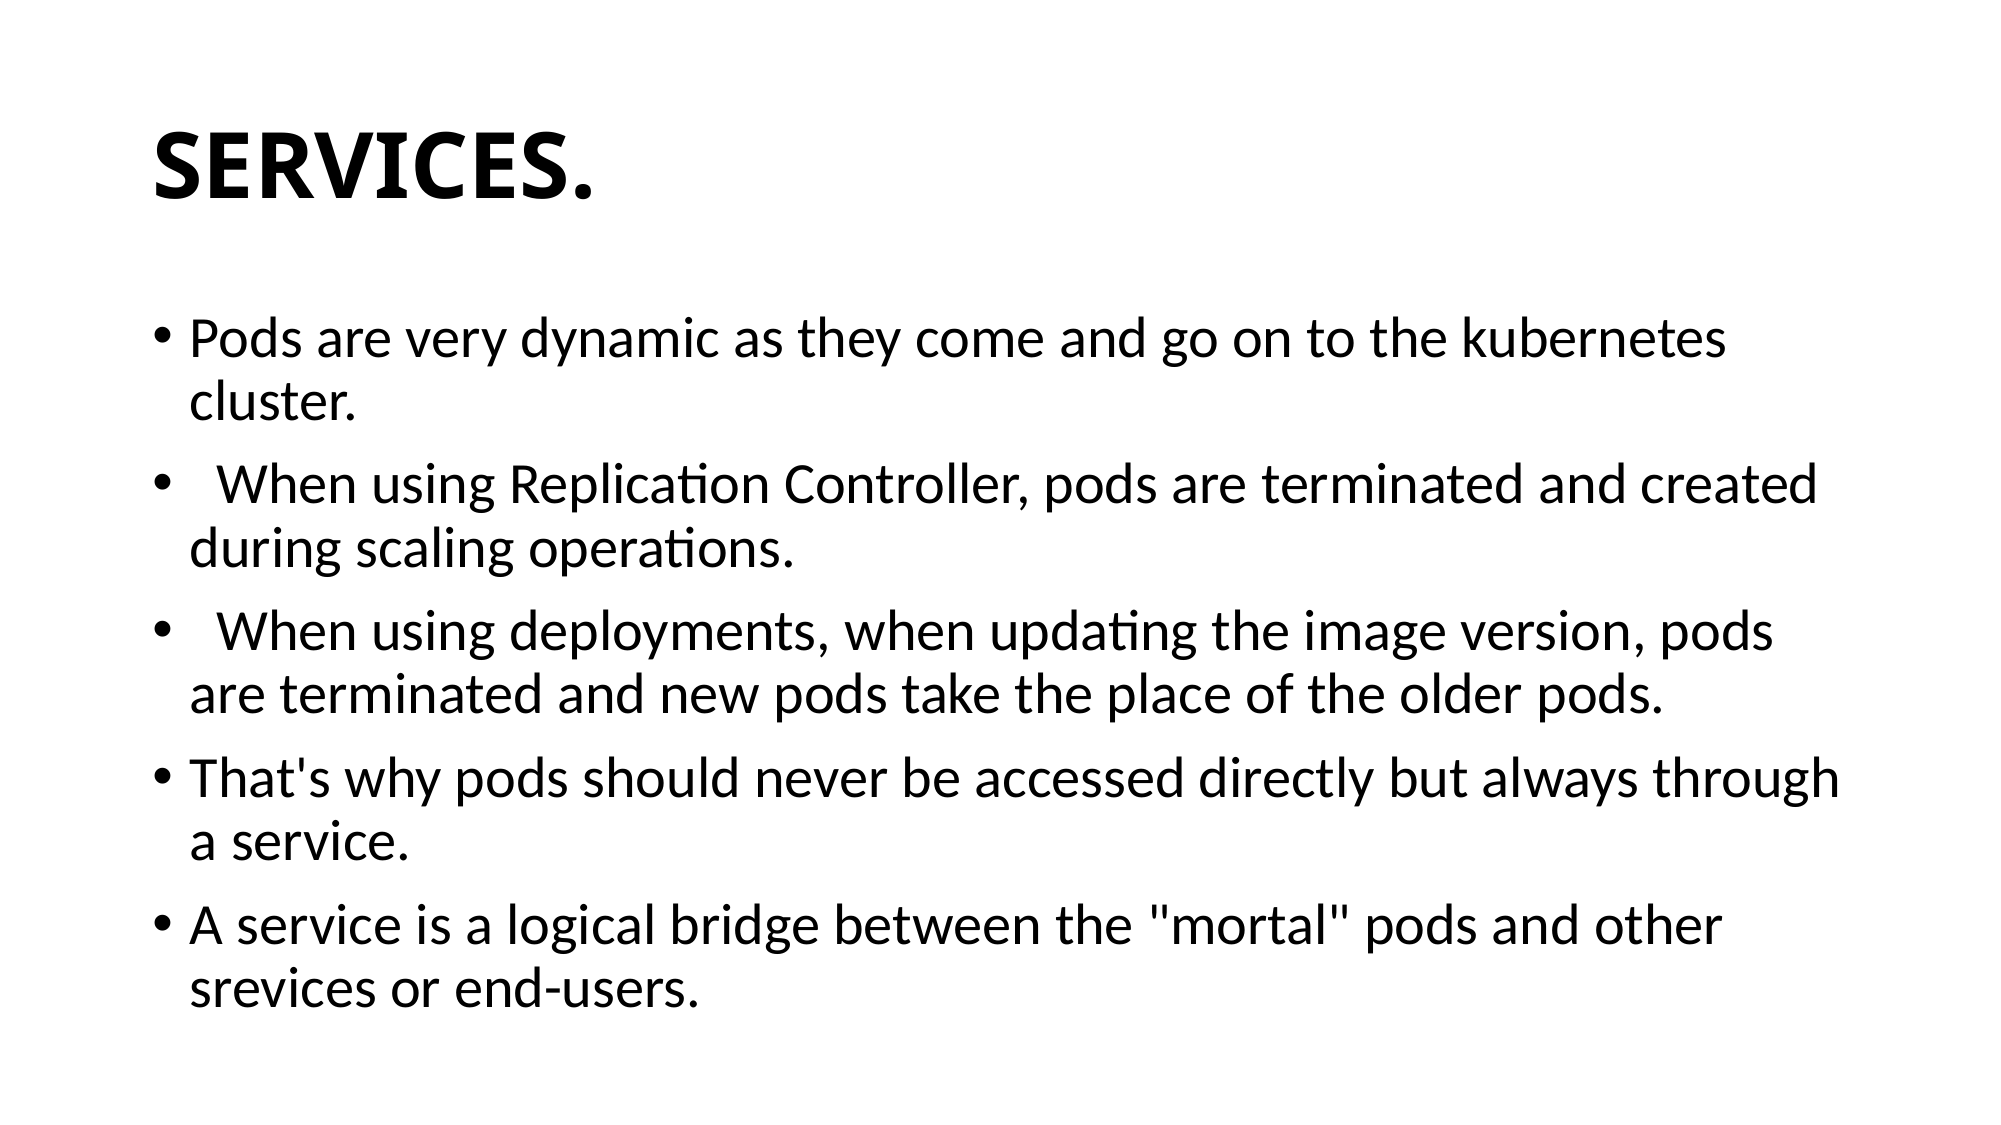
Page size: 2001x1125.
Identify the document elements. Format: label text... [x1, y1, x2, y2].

title SERVICES. [137, 59, 1863, 278]
list Pods are very dynamic as they come and go on to the kubernetes cluster. When using Replication Controller, pods are terminated and created during scaling operations. When using deployments, when updating the image version, pods are terminated and new pods take the place of the older pods. That's why pods should never be accessed directly but always through a service. A service is a logical bridge between the "mortal" pods and other srevices or end-users. [137, 299, 1863, 1014]
